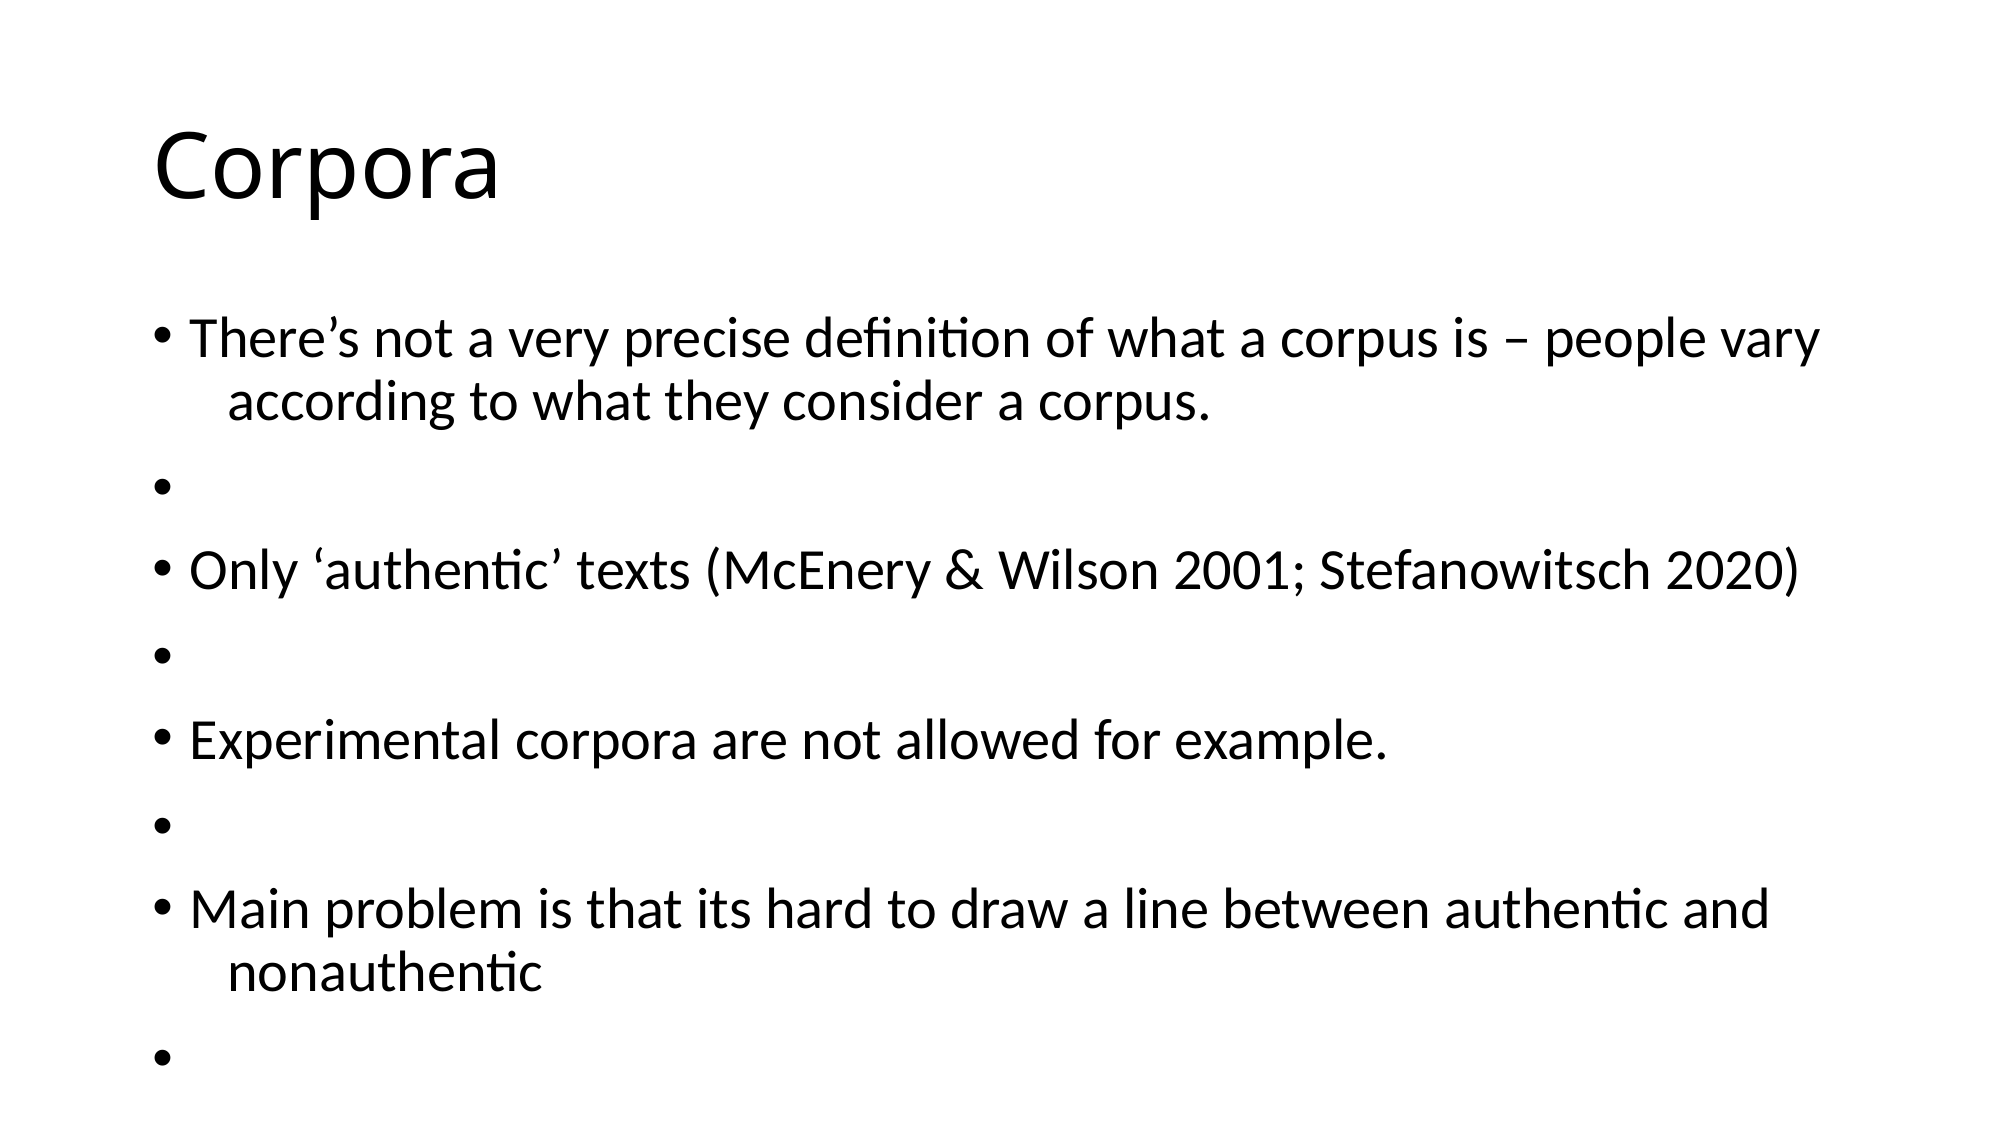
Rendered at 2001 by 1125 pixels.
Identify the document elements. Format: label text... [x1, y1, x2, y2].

title Corpora [137, 59, 1863, 278]
list There’s not a very precise definition of what a corpus is – people vary according to what they consider a corpus. Only ‘authentic’ texts (McEnery & Wilson 2001; Stefanowitsch 2020) Experimental corpora are not allowed for example. Main problem is that its hard to draw a line between authentic and nonauthentic [137, 299, 1863, 1014]
